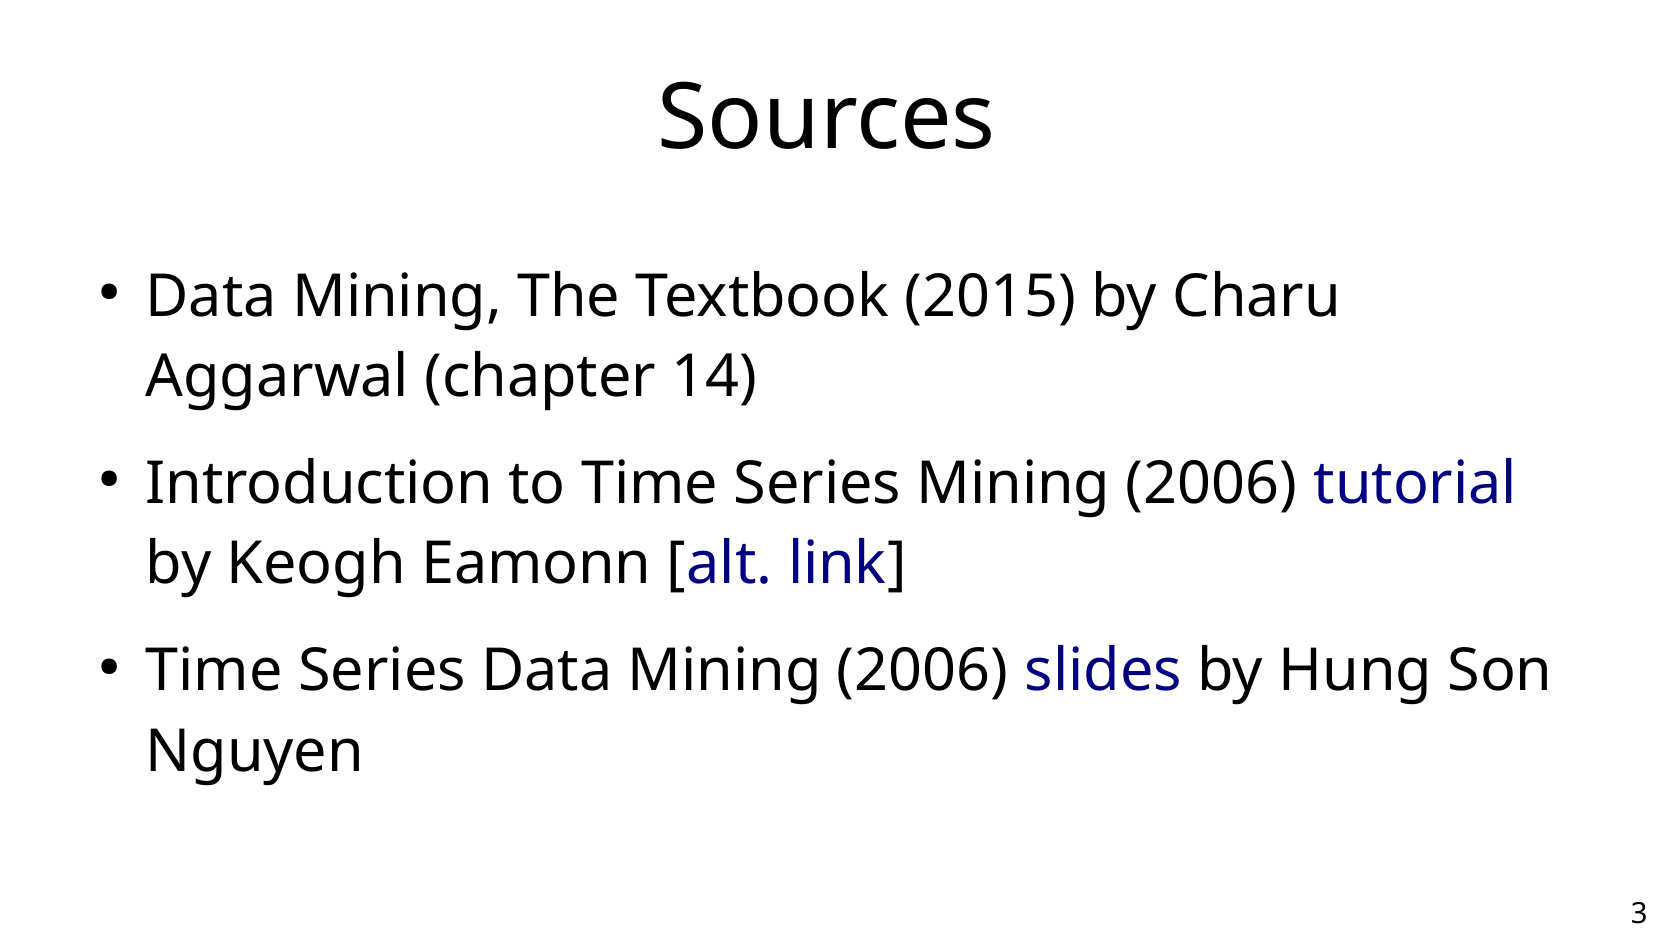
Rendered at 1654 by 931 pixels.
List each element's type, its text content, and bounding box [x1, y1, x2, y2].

title Sources [82, 1, 1571, 226]
list Data Mining, The Textbook (2015) by Charu Aggarwal (chapter 14) Introduction to Time Series Mining (2006) tutorial by Keogh Eamonn [alt. link] Time Series Data Mining (2006) slides by Hung Son Nguyen [82, 253, 1571, 793]
